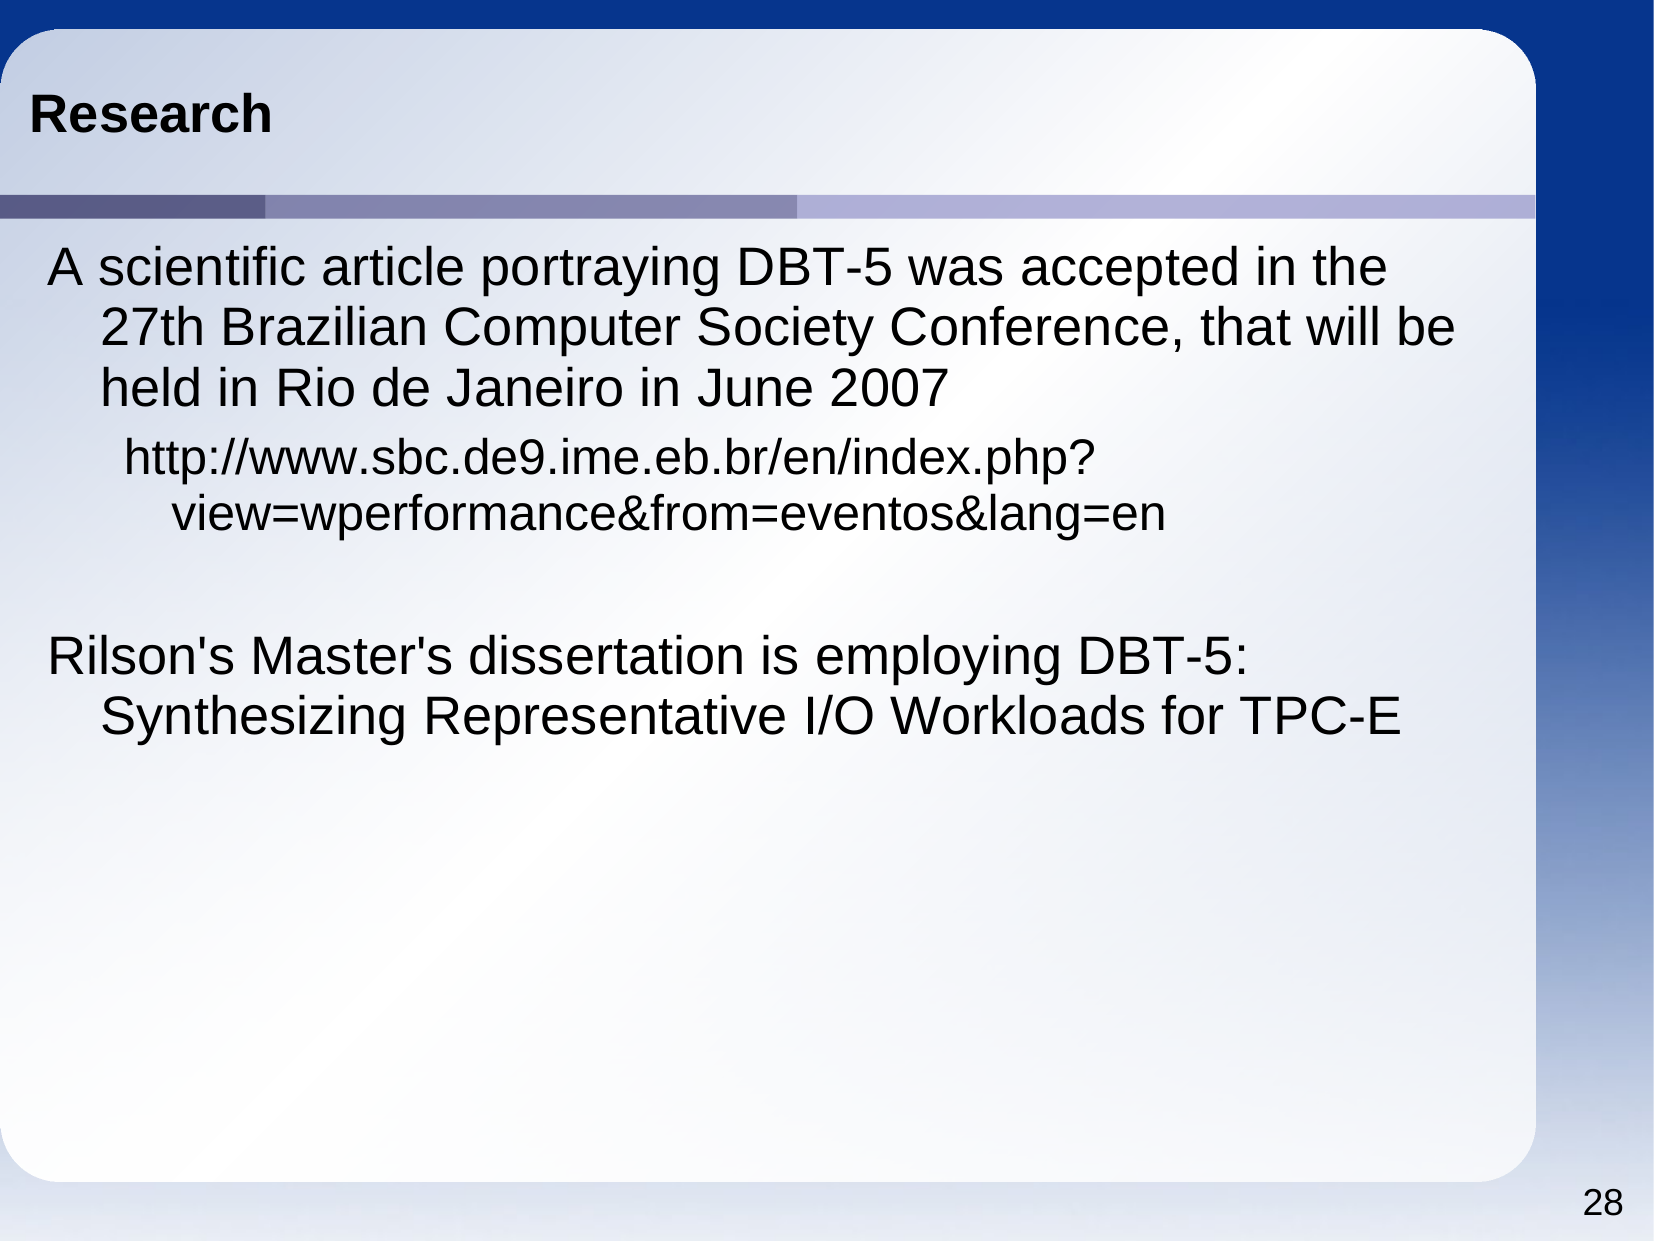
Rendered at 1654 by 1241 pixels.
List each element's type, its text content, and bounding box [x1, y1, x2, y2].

picture [0, 0, 1654, 1241]
title Research [29, 49, 1506, 178]
list A scientific article portraying DBT-5 was accepted in the 27th Brazilian Computer Society Conference, that will be held in Rio de Janeiro in June 2007 http://www.sbc.de9.ime.eb.br/en/index.php?view=wperformance&from=eventos&lang=en Rilson's Master's dissertation is employing DBT-5: Synthesizing Representative I/O Workloads for TPC-E [29, 236, 1506, 1152]
